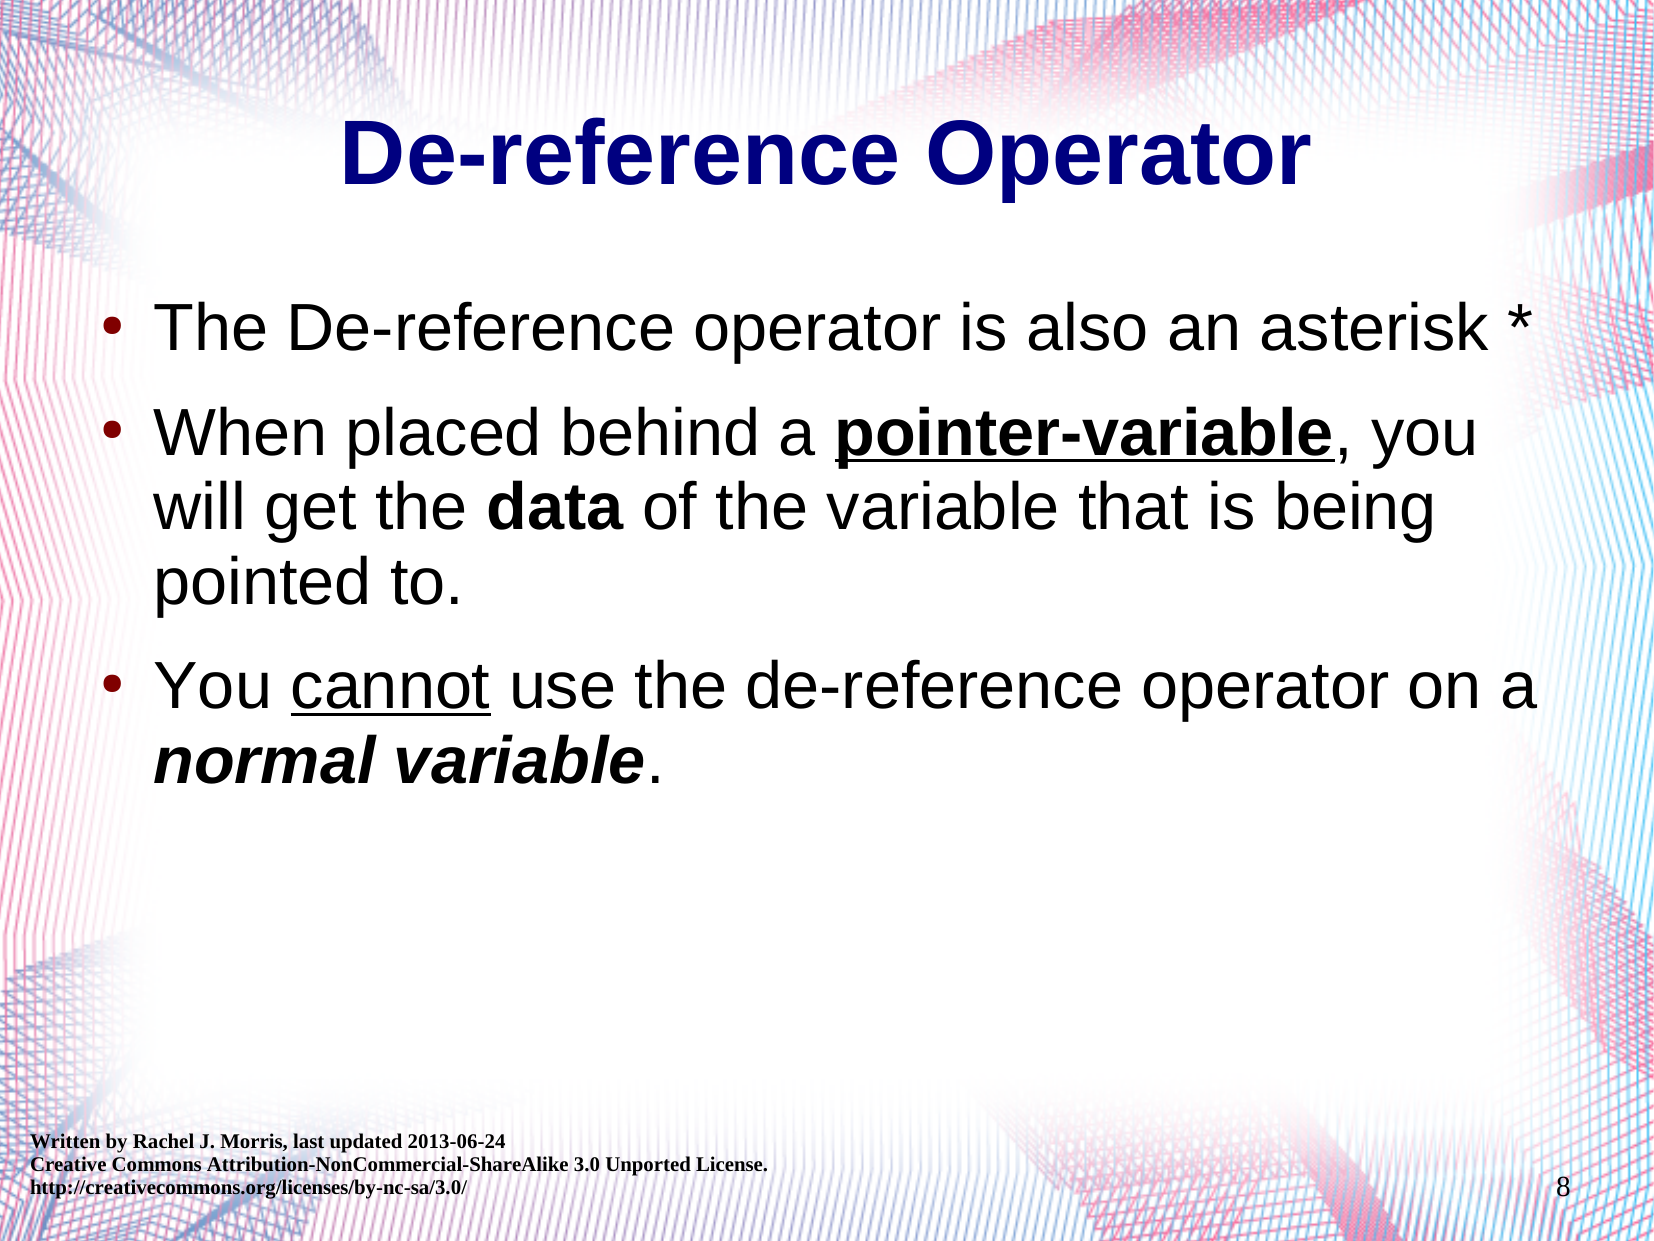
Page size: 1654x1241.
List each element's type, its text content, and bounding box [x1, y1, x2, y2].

title De-reference Operator [82, 49, 1571, 257]
list The De-reference operator is also an asterisk * When placed behind a pointer-variable, you will get the data of the variable that is being pointed to. You cannot use the de-reference operator on a normal variable. [82, 290, 1571, 1010]
picture [0, 0, 1654, 1241]
